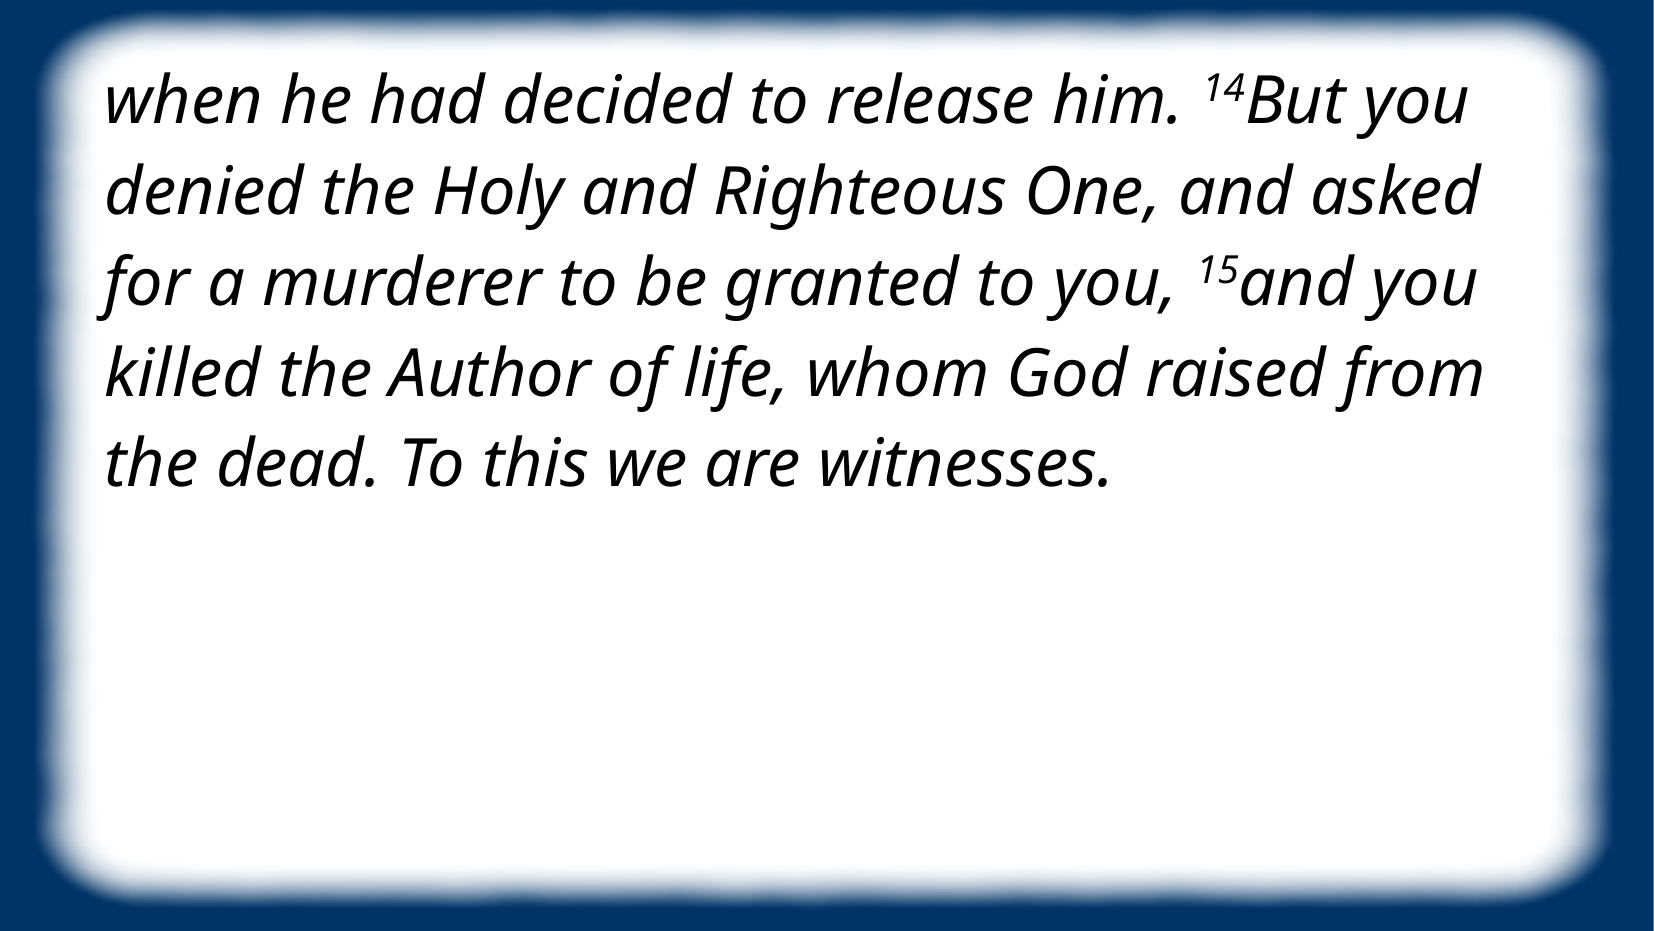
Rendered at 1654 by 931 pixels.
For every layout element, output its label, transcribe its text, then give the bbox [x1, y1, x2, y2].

text_box when he had decided to release him. 14But you denied the Holy and Righteous One, and asked for a murderer to be granted to you, 15and you killed the Author of life, whom God raised from the dead. To this we are witnesses. [90, 45, 1576, 576]
picture [0, 0, 1654, 931]
